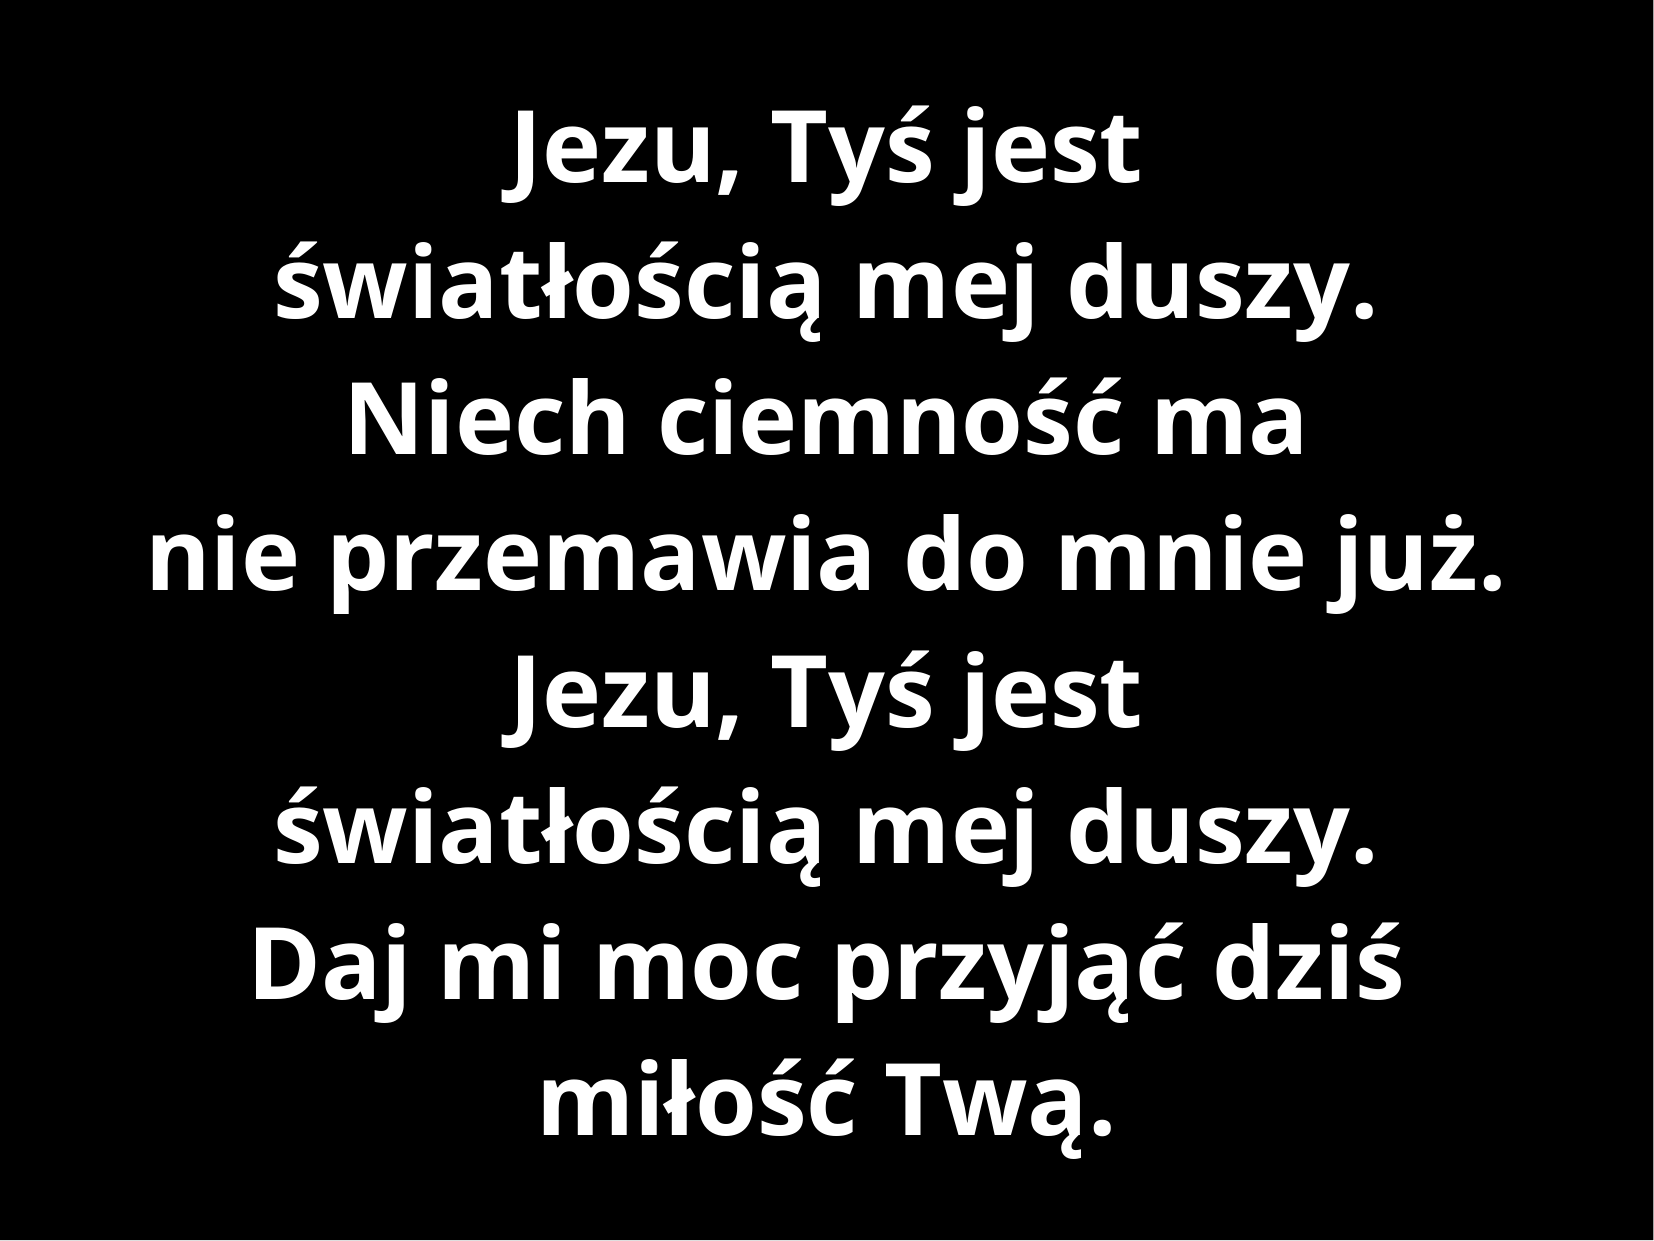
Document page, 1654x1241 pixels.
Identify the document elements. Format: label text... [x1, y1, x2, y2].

title Jezu, Tyś jest światłością mej duszy. Niech ciemność ma nie przemawia do mnie już. Jezu, Tyś jest światłością mej duszy. Daj mi moc przyjąć dziś miłość Twą. [0, 0, 1654, 1241]
